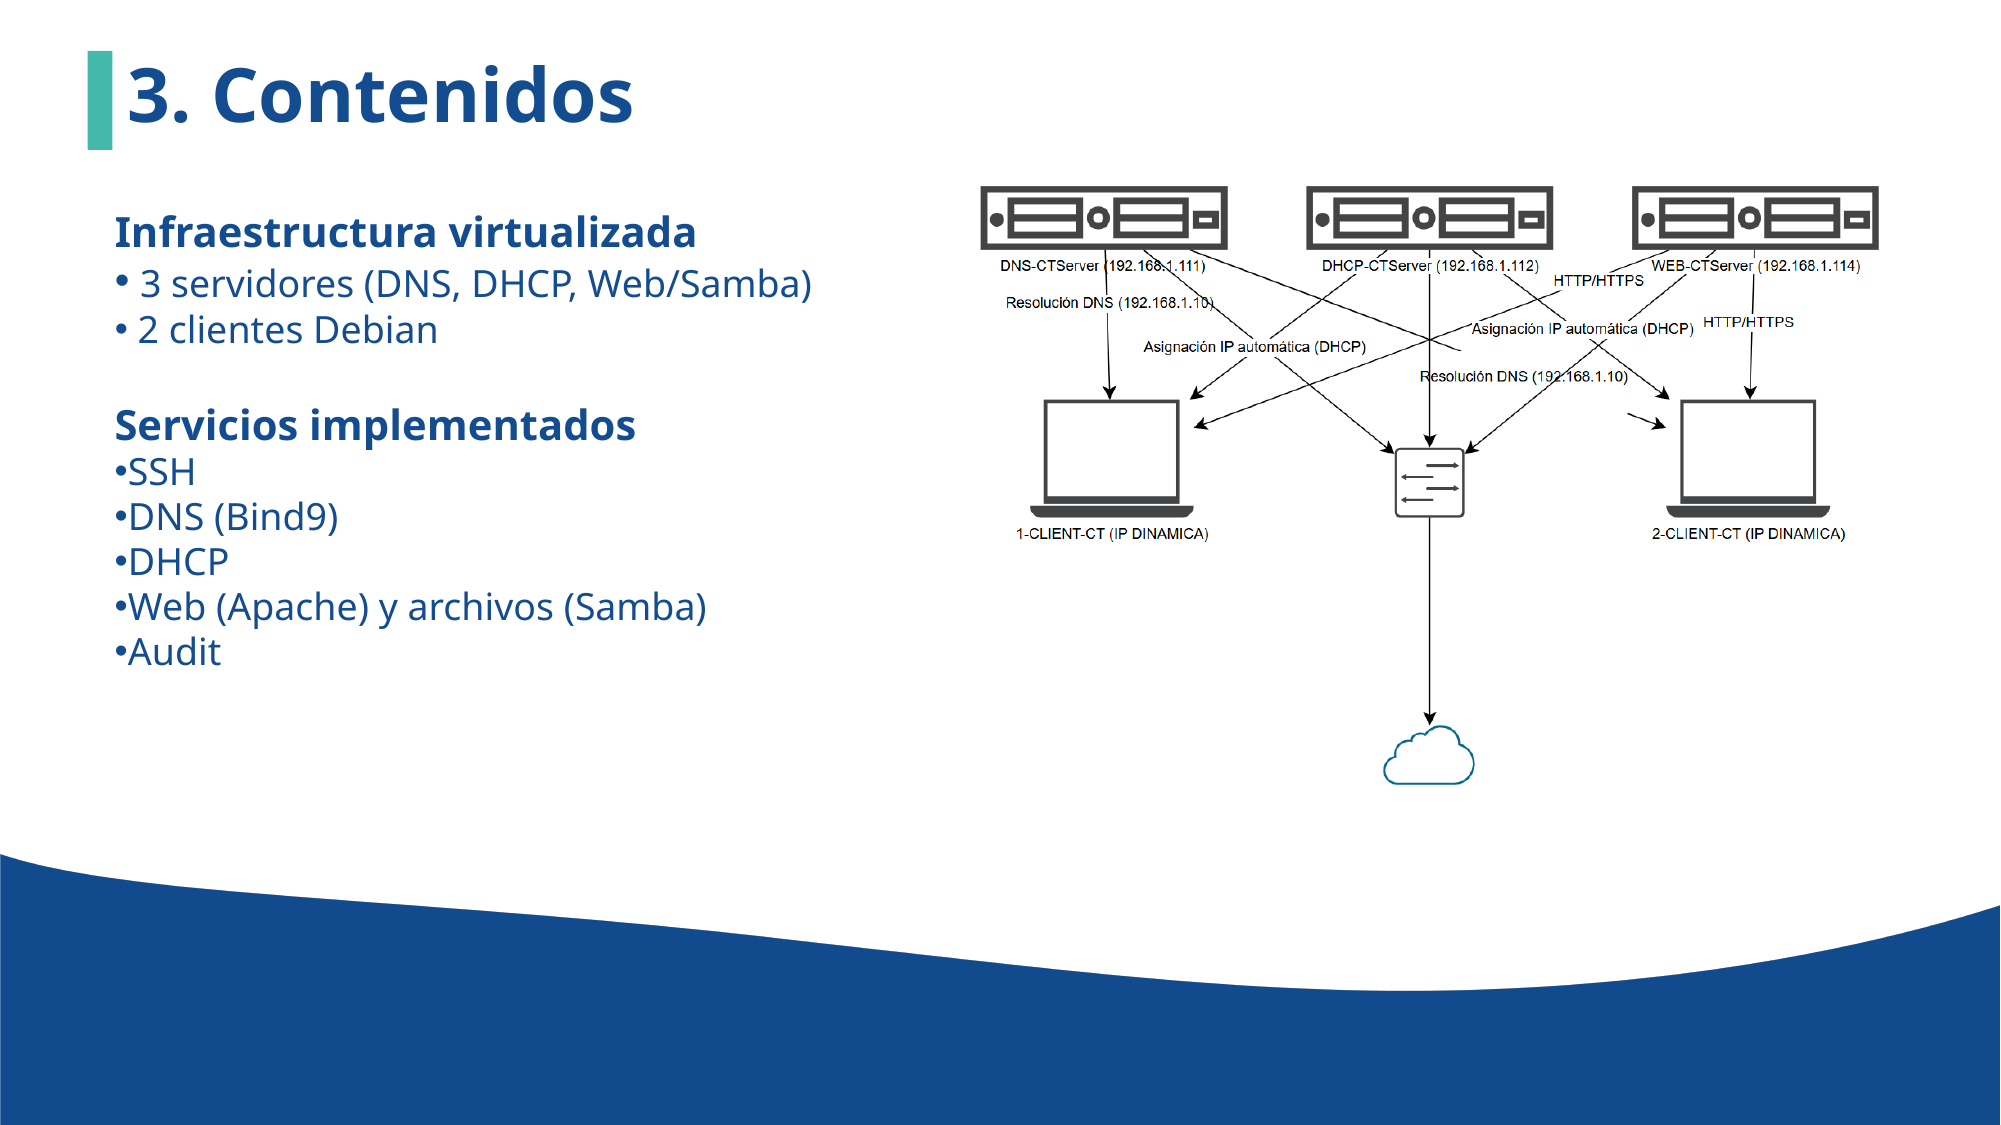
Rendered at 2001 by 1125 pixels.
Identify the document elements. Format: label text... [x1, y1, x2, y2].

text_box Servicios implementados SSH DNS (Bind9) DHCP Web (Apache) y archivos (Samba) Audit [99, 390, 735, 681]
text_box [87, 50, 113, 150]
text_box 3. Contenidos [113, 50, 1057, 150]
text_box Infraestructura virtualizada 3 servidores (DNS, DHCP, Web/Samba) 2 clientes Debian [99, 198, 862, 441]
picture [0, 82, 2000, 1125]
